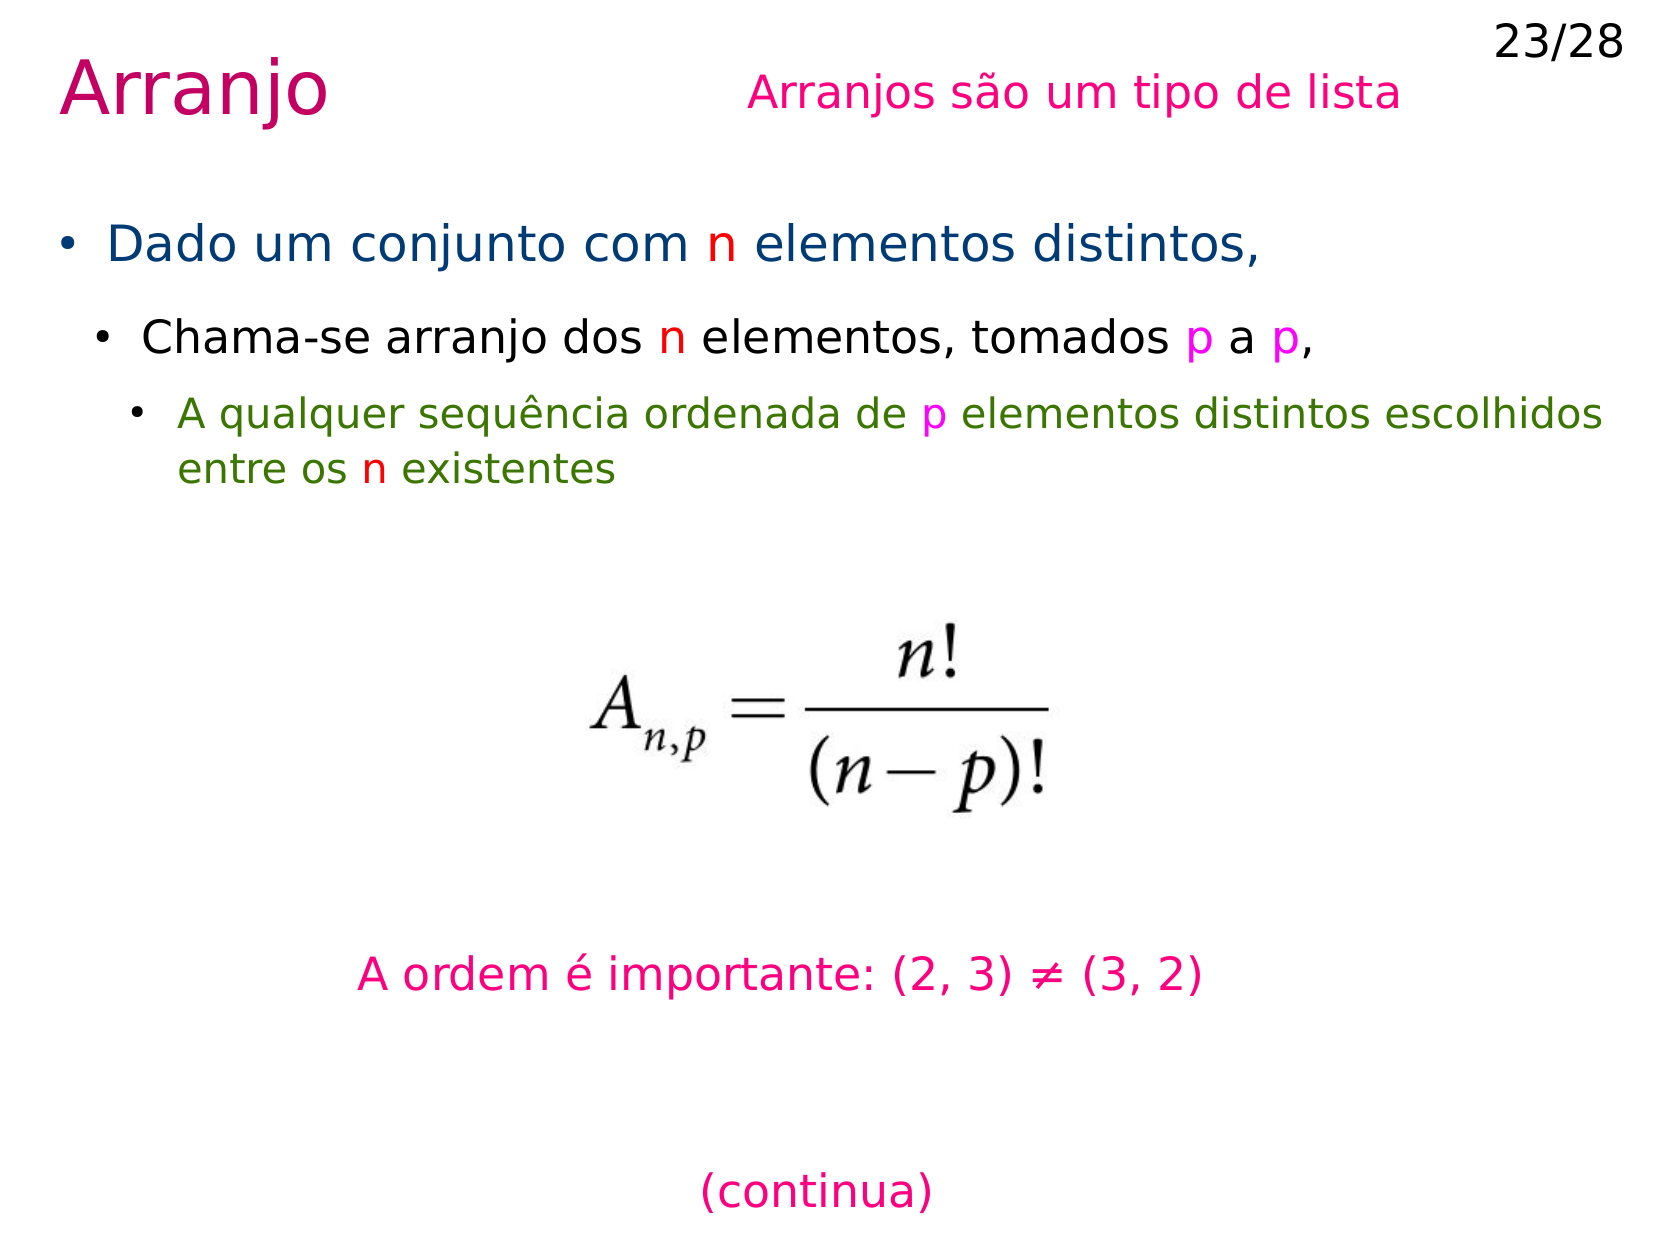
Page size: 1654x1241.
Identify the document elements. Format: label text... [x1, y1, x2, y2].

picture [585, 619, 1063, 827]
title Arranjo [59, 29, 1595, 148]
list Dado um conjunto com n elementos distintos, Chama-se arranjo dos n elementos, tomados p a p, A qualquer sequência ordenada de p elementos distintos escolhidos entre os n existentes [59, 206, 1625, 1211]
text_box (continua) [685, 1157, 950, 1226]
text_box A ordem é importante: (2, 3) ≠ (3, 2) [342, 940, 1341, 1026]
text_box Arranjos são um tipo de lista [566, 59, 1418, 162]
